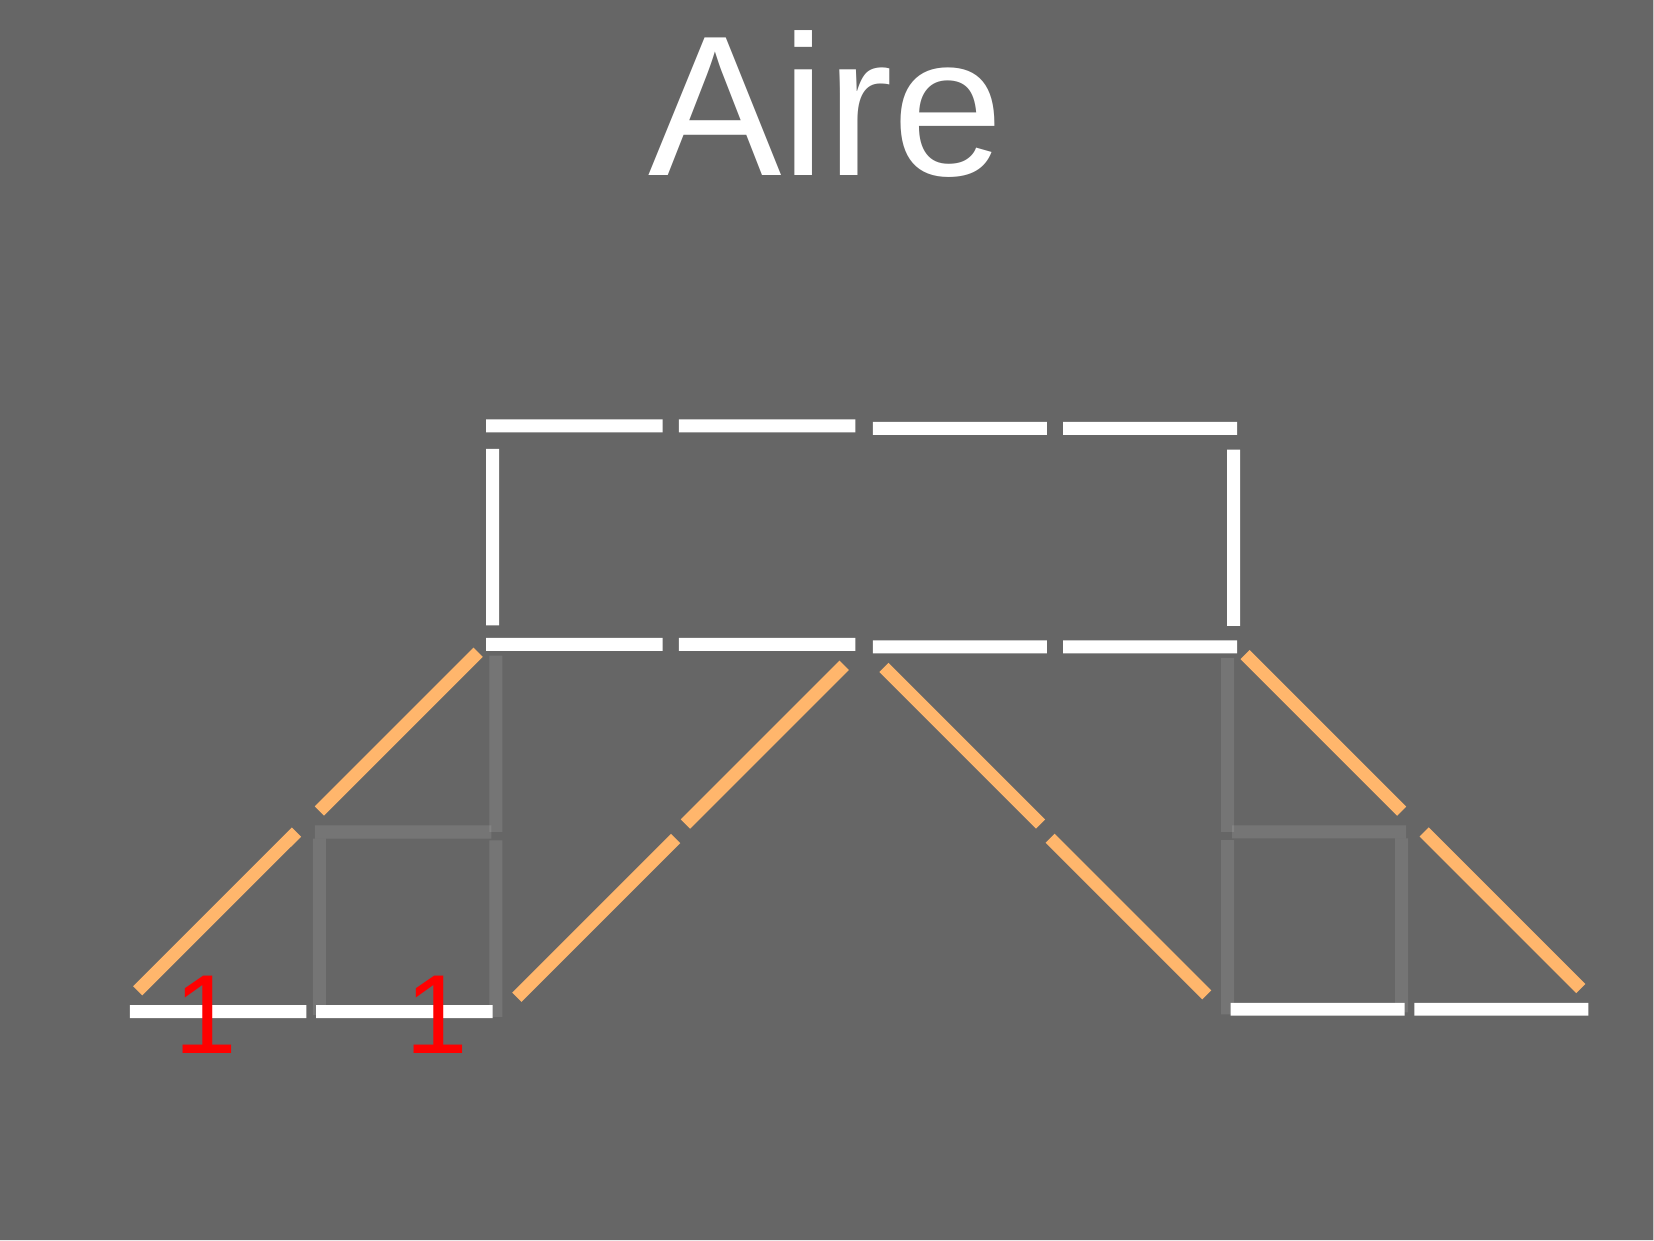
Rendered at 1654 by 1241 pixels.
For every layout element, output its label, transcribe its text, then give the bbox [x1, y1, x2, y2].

text_box [0, 0, 1654, 1241]
text_box 1 [160, 944, 302, 1086]
title Aire [353, 0, 1300, 237]
text_box 1 [390, 944, 532, 1086]
